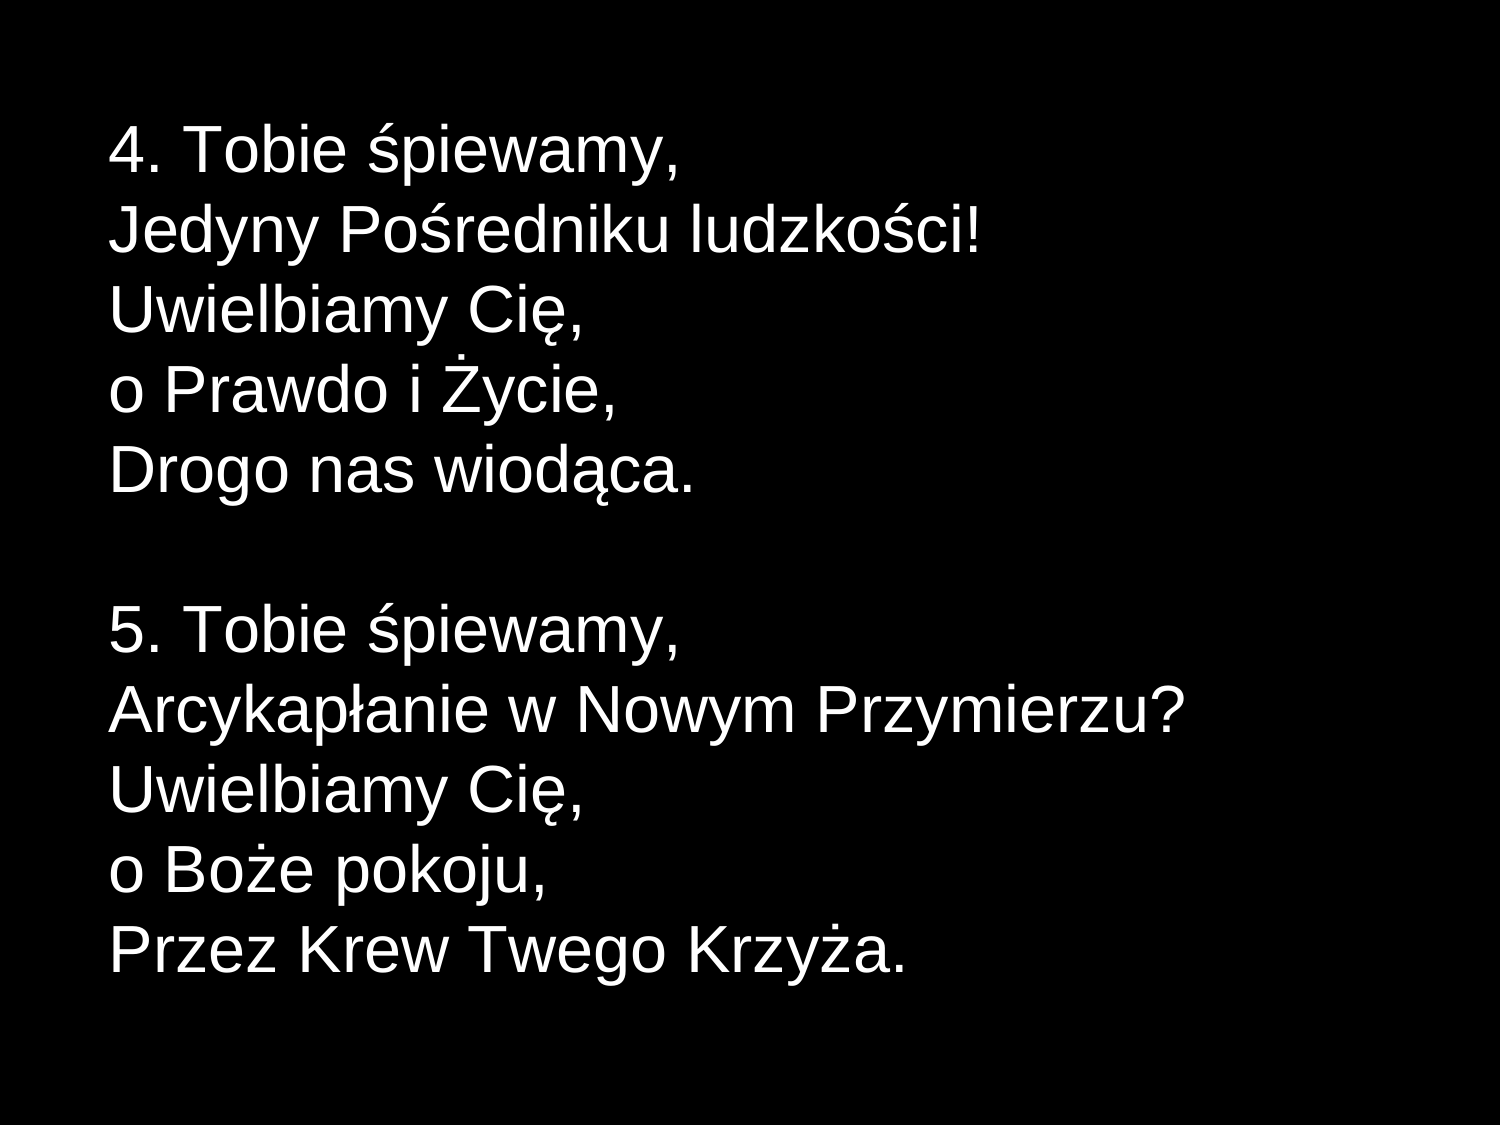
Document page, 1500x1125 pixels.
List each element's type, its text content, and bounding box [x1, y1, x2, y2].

text_box 4. Tobie śpiewamy, Jedyny Pośredniku ludzkości! Uwielbiamy Cię, o Prawdo i Życie, Drogo nas wiodąca. 5. Tobie śpiewamy, Arcykapłanie w Nowym Przymierzu? Uwielbiamy Cię, o Boże pokoju, Przez Krew Twego Krzyża. [93, 98, 1465, 994]
